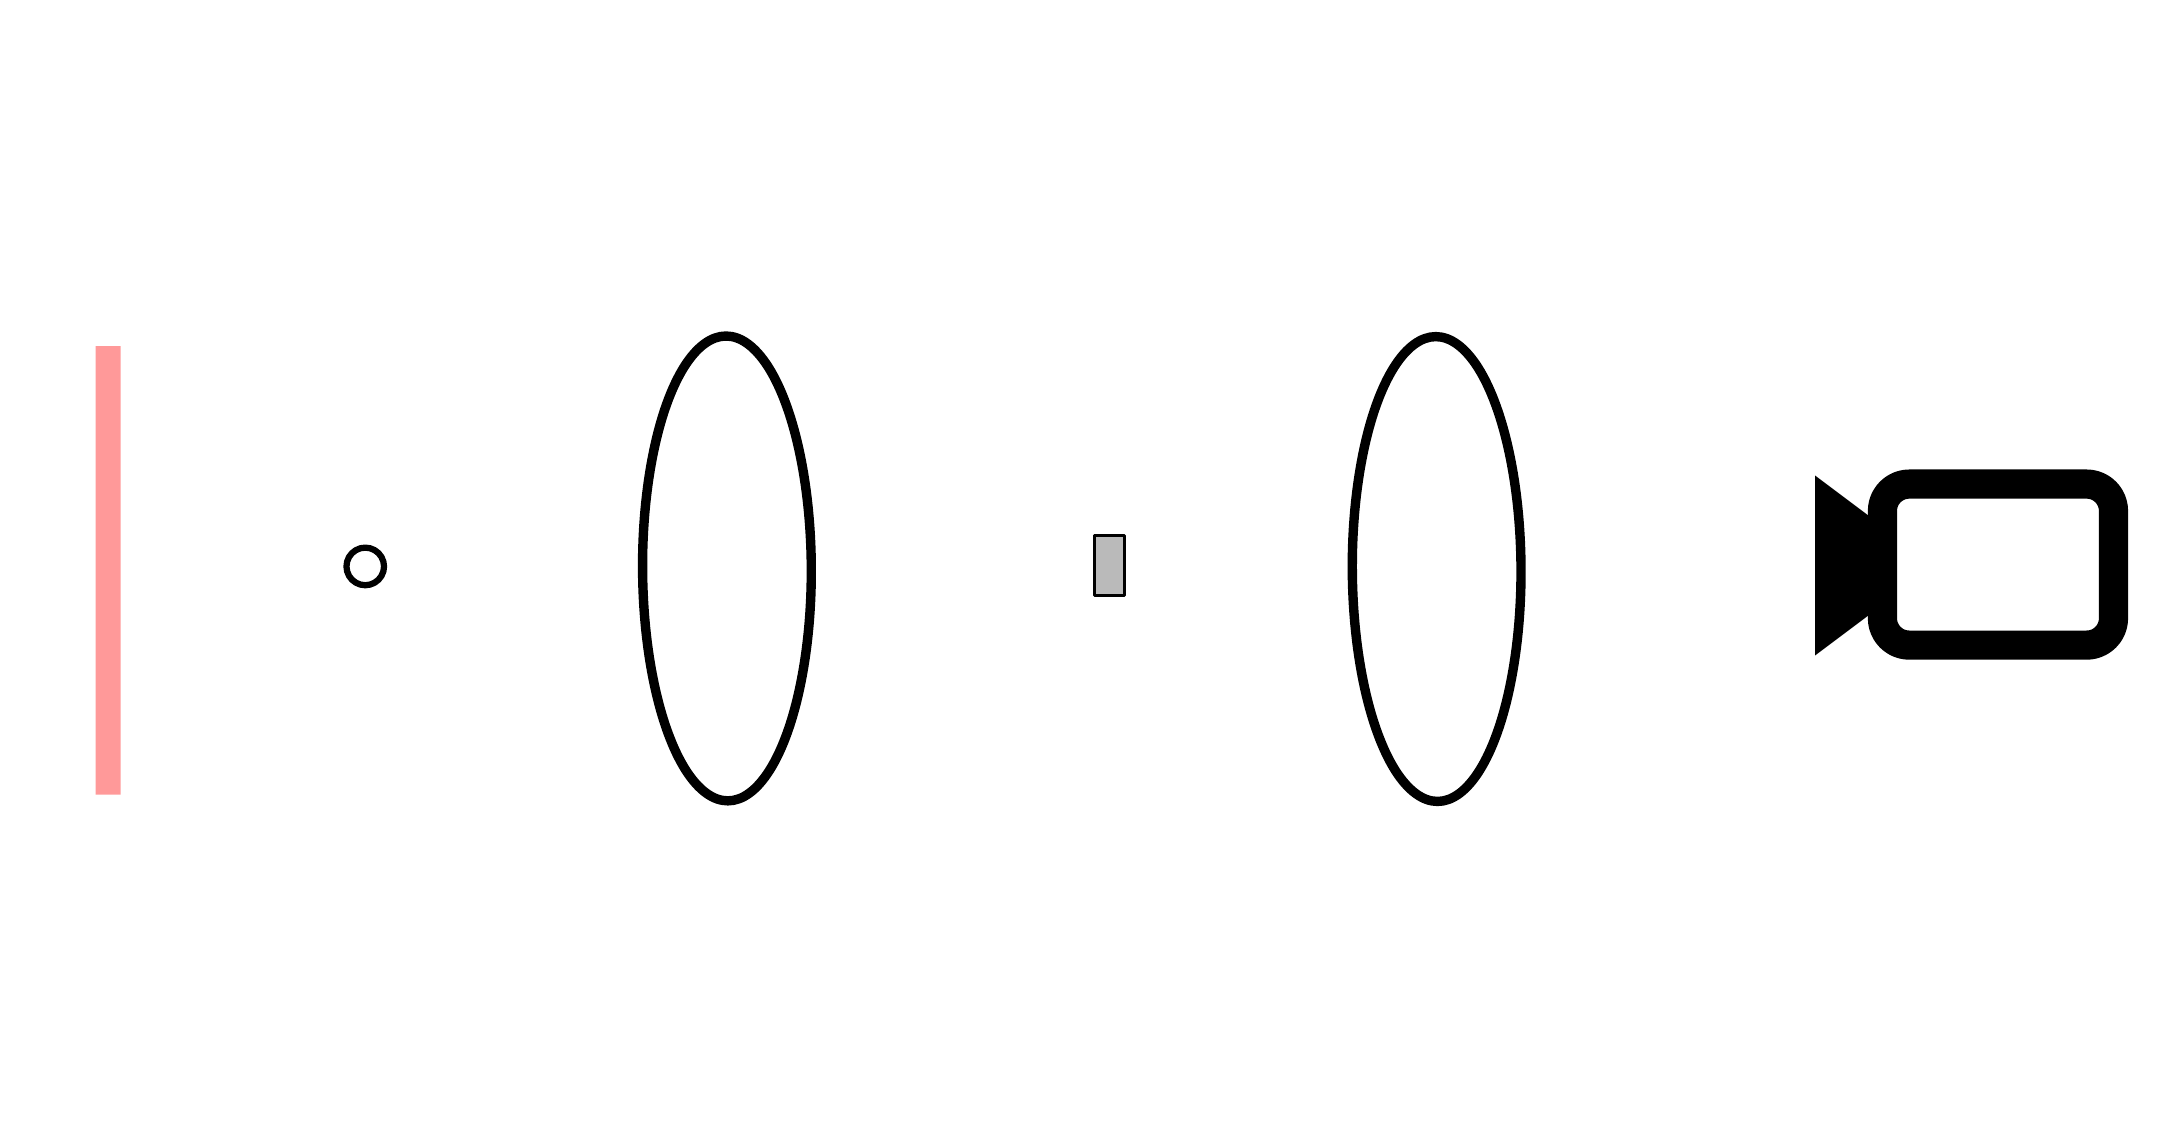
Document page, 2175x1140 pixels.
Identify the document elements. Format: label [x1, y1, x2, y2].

text_box [1094, 535, 1125, 596]
text_box [642, 336, 812, 801]
text_box [1815, 475, 1876, 656]
text_box [1882, 484, 2114, 646]
text_box [1352, 336, 1522, 802]
